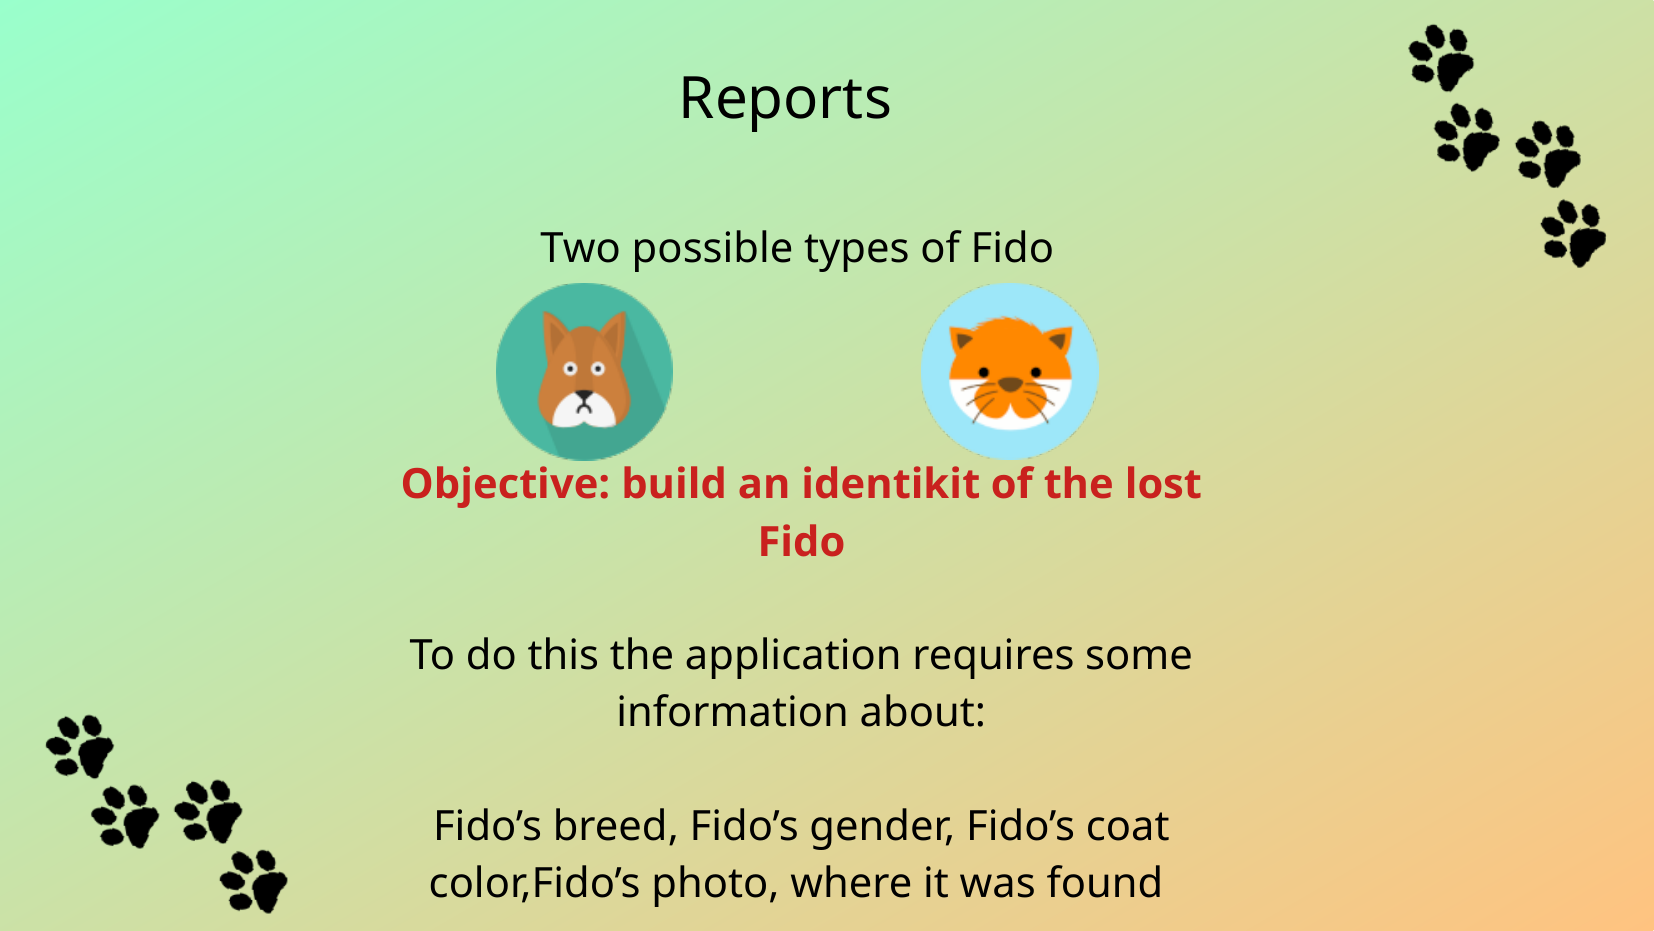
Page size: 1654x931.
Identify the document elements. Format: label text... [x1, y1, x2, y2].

text_box Two possible types of Fido [425, 165, 1170, 328]
picture [1311, 0, 1654, 363]
picture [921, 283, 1099, 461]
subtitle Reports [413, 14, 1158, 178]
picture [496, 283, 673, 461]
picture [0, 609, 388, 931]
text_box Objective: build an identikit of the lost Fido To do this the application requires some information about: Fido’s breed, Fido’s gender, Fido’s coat color,Fido’s photo, where it was found [393, 490, 1209, 875]
